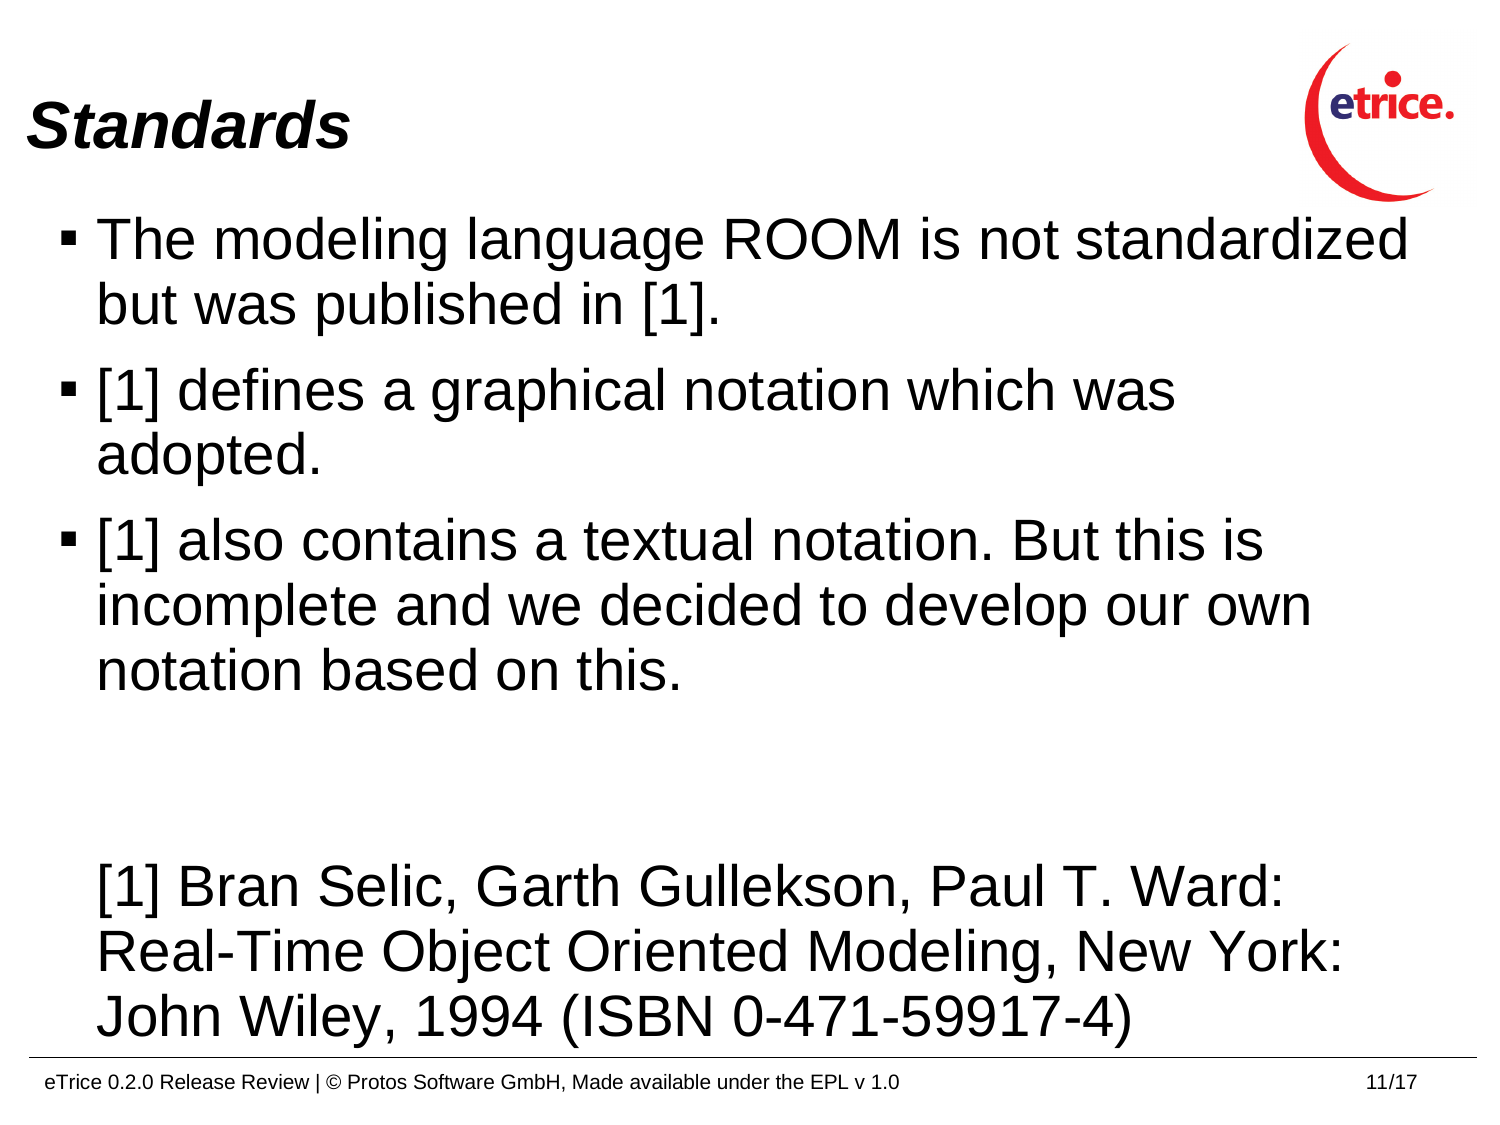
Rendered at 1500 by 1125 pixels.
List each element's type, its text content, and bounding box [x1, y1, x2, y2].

list The modeling language ROOM is not standardized but was published in [1]. [1] defines a graphical notation which was adopted. [1] also contains a textual notation. But this is incomplete and we decided to develop our own notation based on this. [1] Bran Selic, Garth Gullekson, Paul T. Ward: Real-Time Object Oriented Modeling, New York: John Wiley, 1994 (ISBN 0-471-59917-4) [59, 206, 1418, 1046]
picture [1299, 29, 1477, 207]
title Standards [26, 84, 1474, 172]
